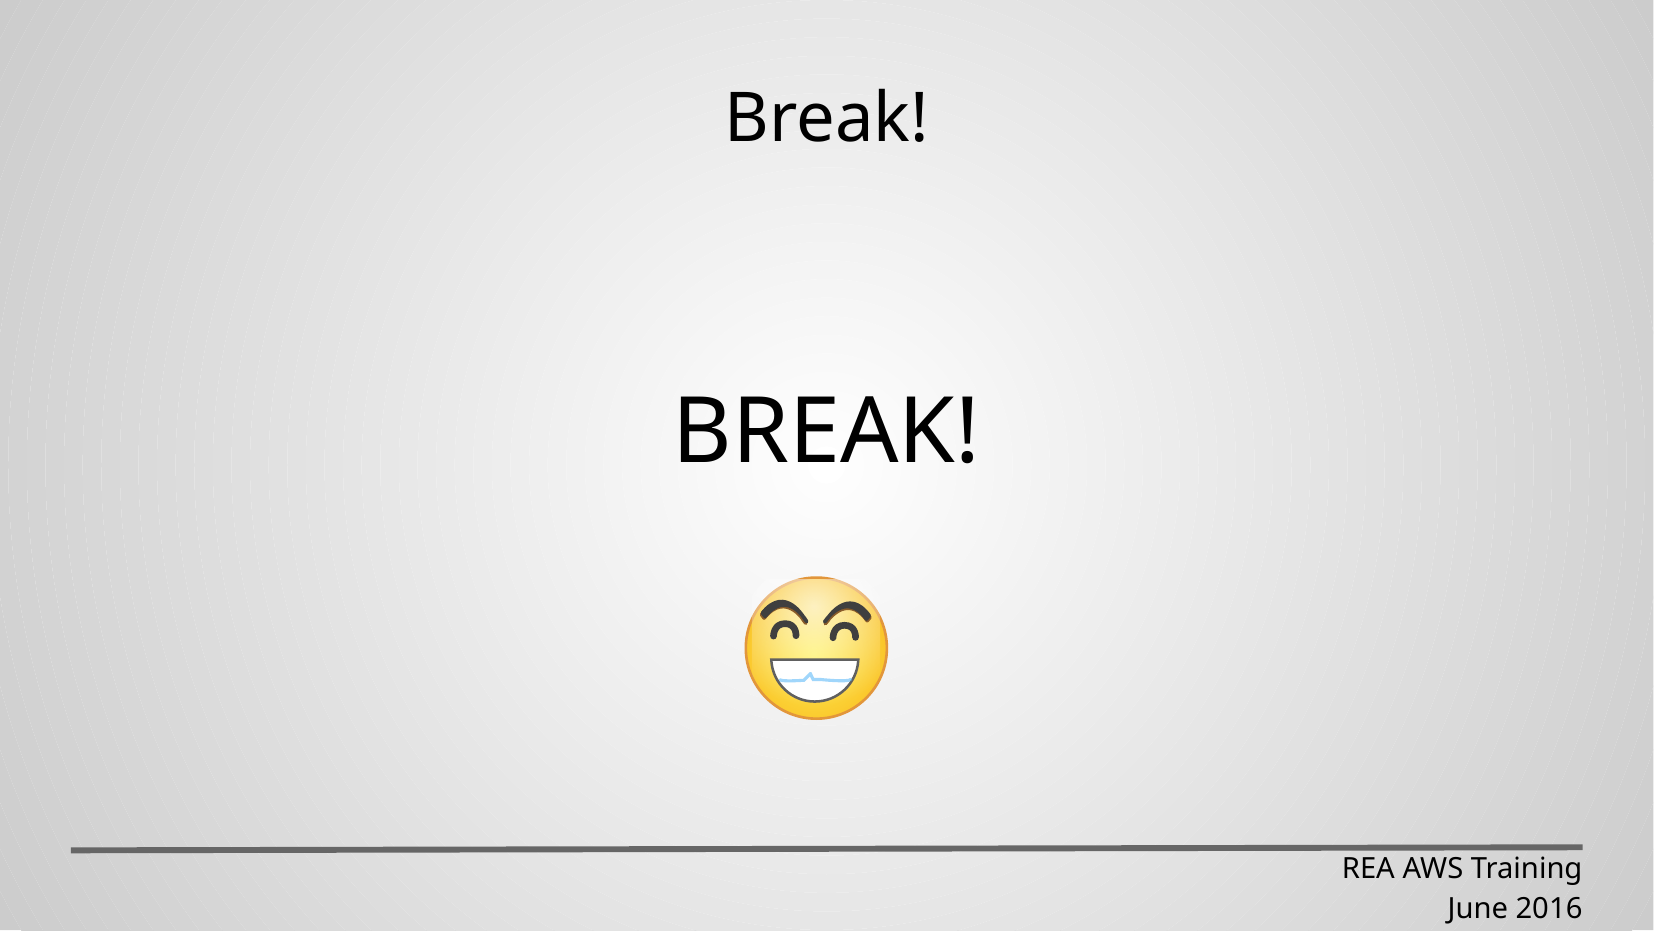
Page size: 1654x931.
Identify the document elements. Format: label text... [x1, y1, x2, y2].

title Break! [82, 36, 1571, 193]
list BREAK! [82, 217, 1571, 827]
picture [732, 563, 901, 733]
